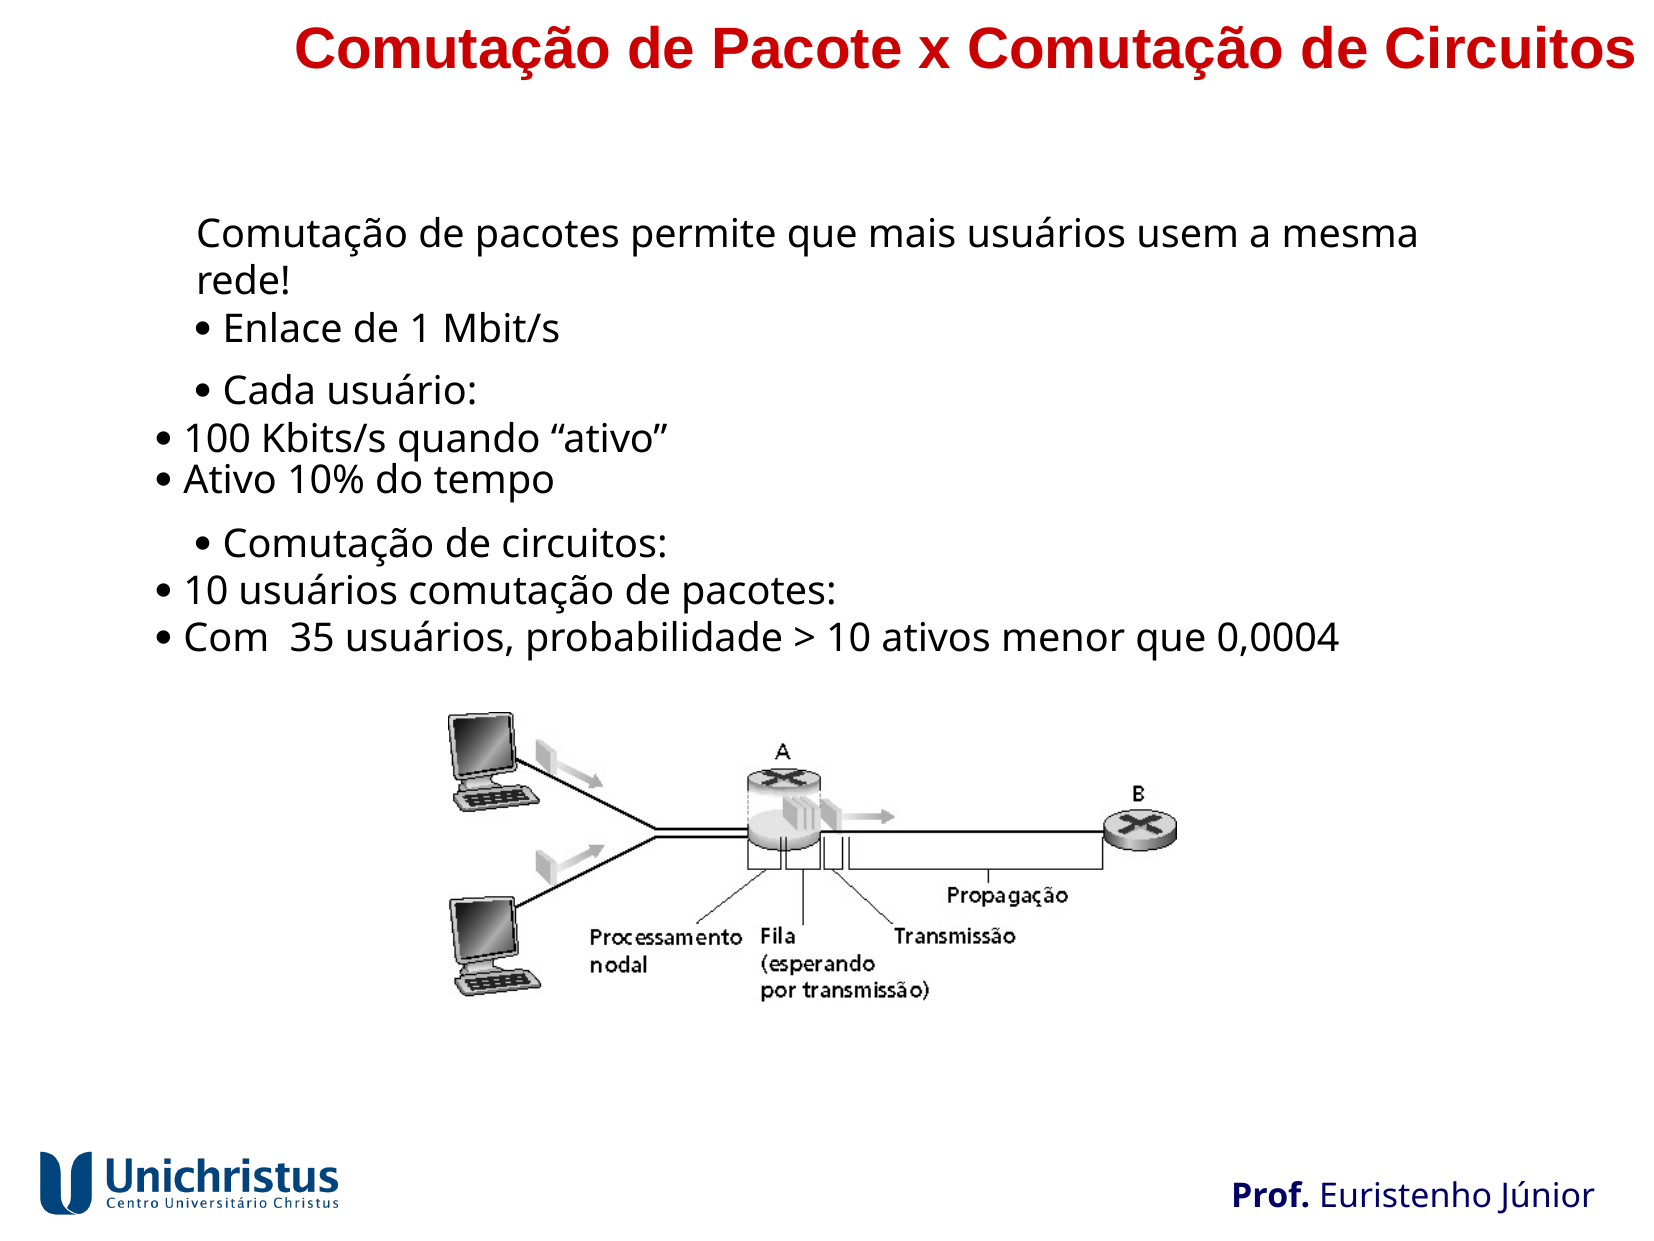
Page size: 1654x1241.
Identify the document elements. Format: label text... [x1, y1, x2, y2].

picture [35, 1148, 343, 1217]
text_box Comutação de Pacote x Comutação de Circuitos [279, 8, 1654, 154]
text_box Prof. Euristenho Júnior [1216, 1163, 1654, 1224]
picture [448, 712, 1177, 1003]
list Comutação de pacotes permite que mais usuários usem a mesma rede!  Enlace de 1 Mbit/s  Cada usuário:  100 Kbits/s quando “ativo”  Ativo 10% do tempo  Comutação de circuitos:  10 usuários comutação de pacotes:  Com 35 usuários, probabilidade > 10 ativos menor que 0,0004 [110, 200, 1468, 716]
